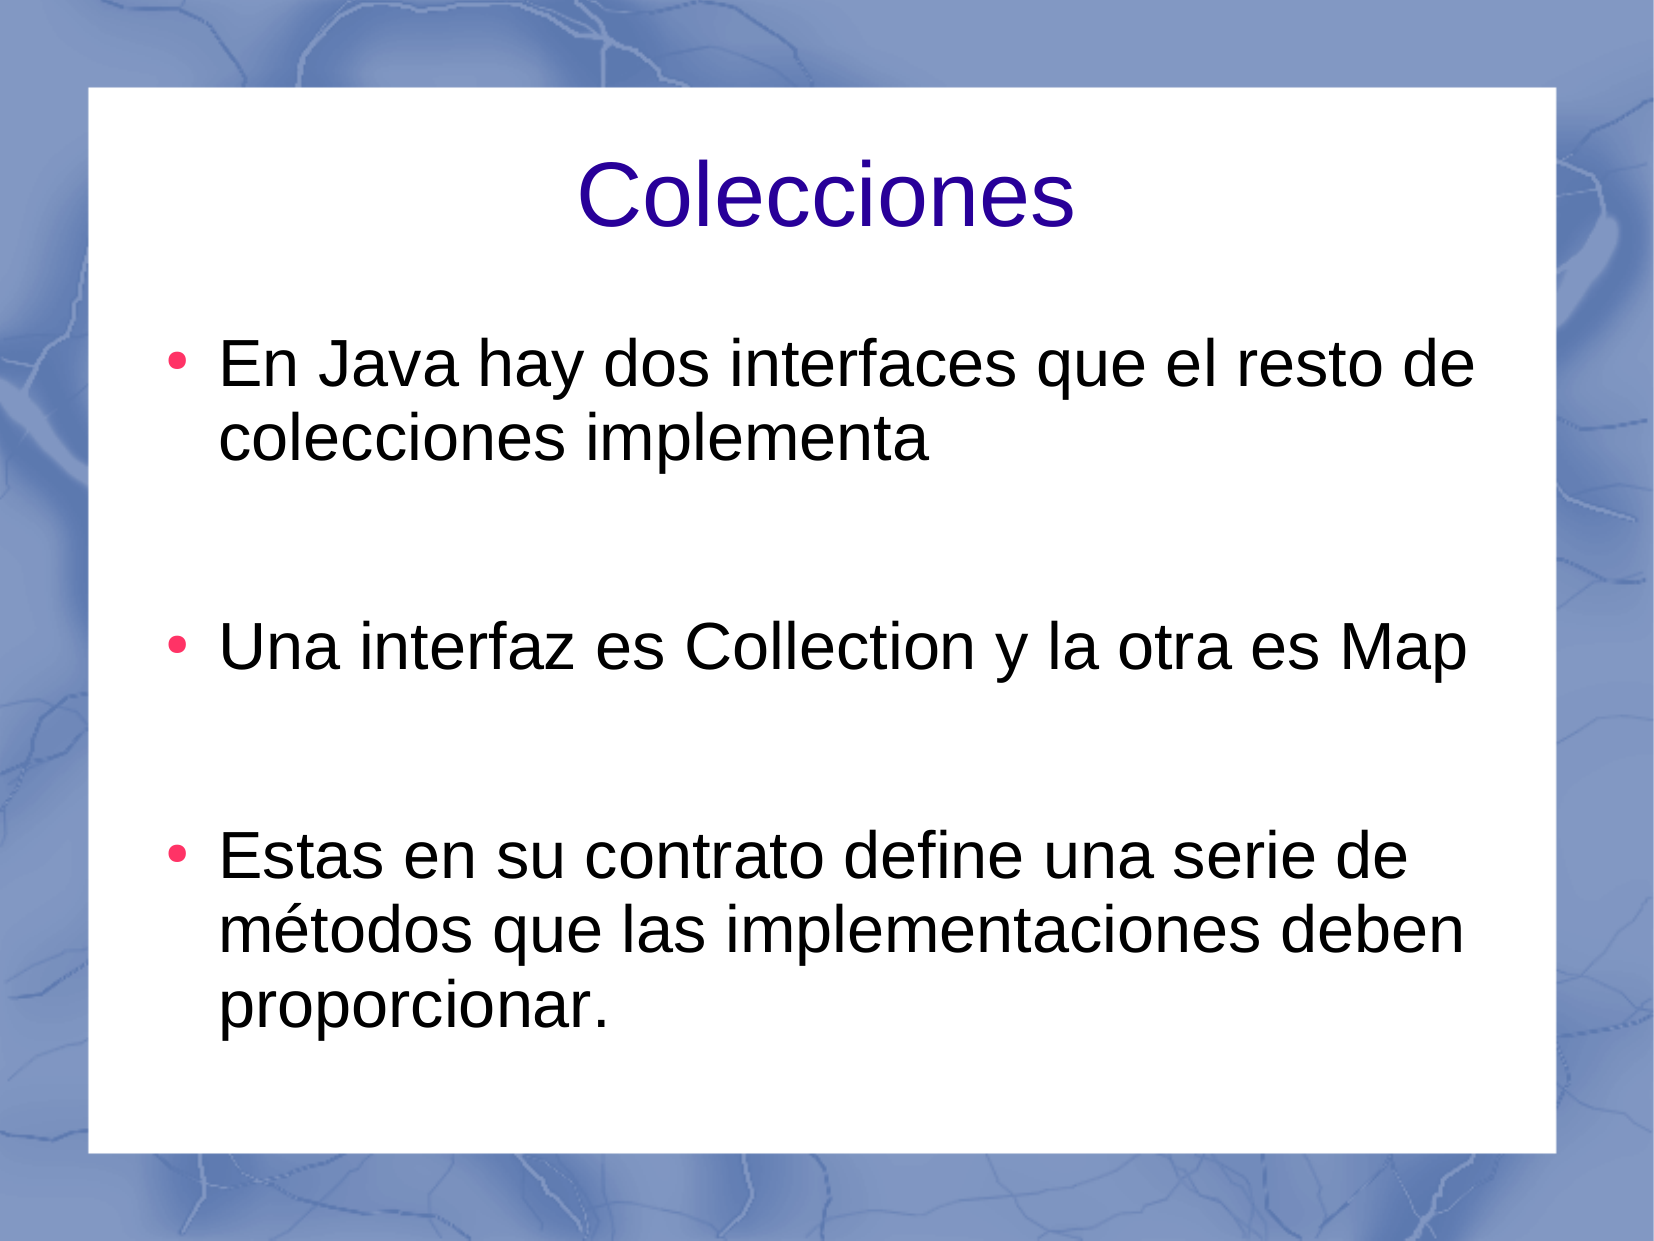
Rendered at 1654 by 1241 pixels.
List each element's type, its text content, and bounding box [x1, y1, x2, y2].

title Colecciones [118, 90, 1536, 298]
list En Java hay dos interfaces que el resto de colecciones implementa Una interfaz es Collection y la otra es Map Estas en su contrato define una serie de métodos que las implementaciones deben proporcionar. [147, 325, 1506, 1042]
picture [0, 0, 1654, 1241]
